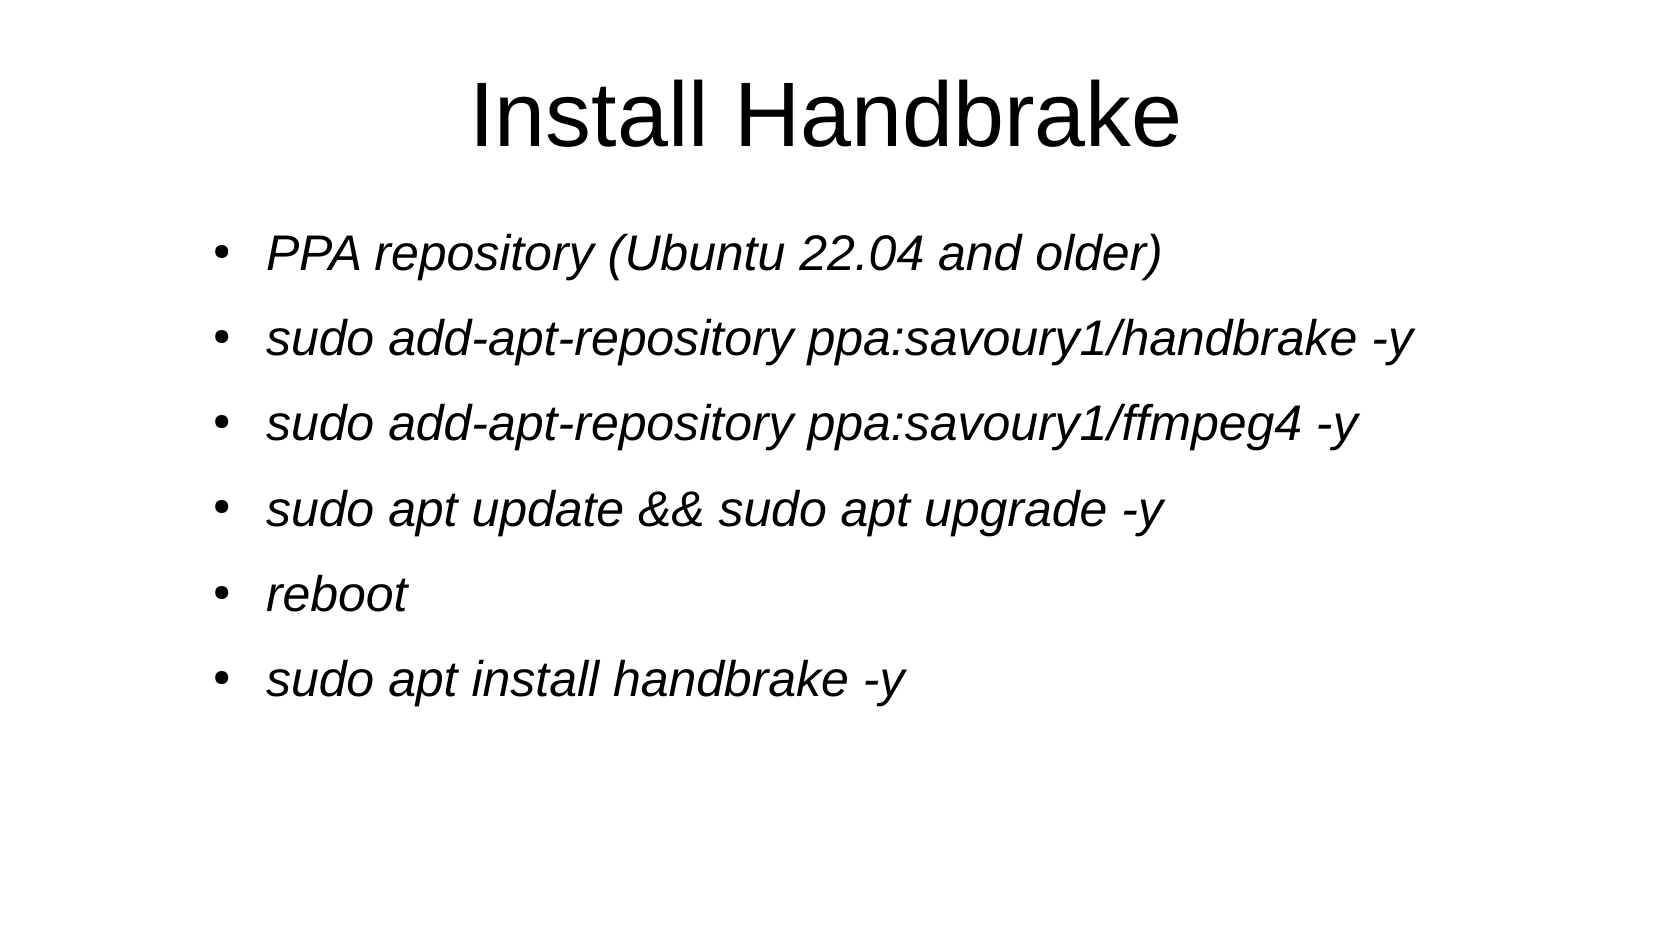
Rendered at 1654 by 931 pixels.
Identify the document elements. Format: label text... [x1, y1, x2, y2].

title Install Handbrake [82, 37, 1571, 193]
list PPA repository (Ubuntu 22.04 and older) sudo add-apt-repository ppa:savoury1/handbrake -y sudo add-apt-repository ppa:savoury1/ffmpeg4 -y sudo apt update && sudo apt upgrade -y reboot sudo apt install handbrake -y [195, 225, 1426, 848]
